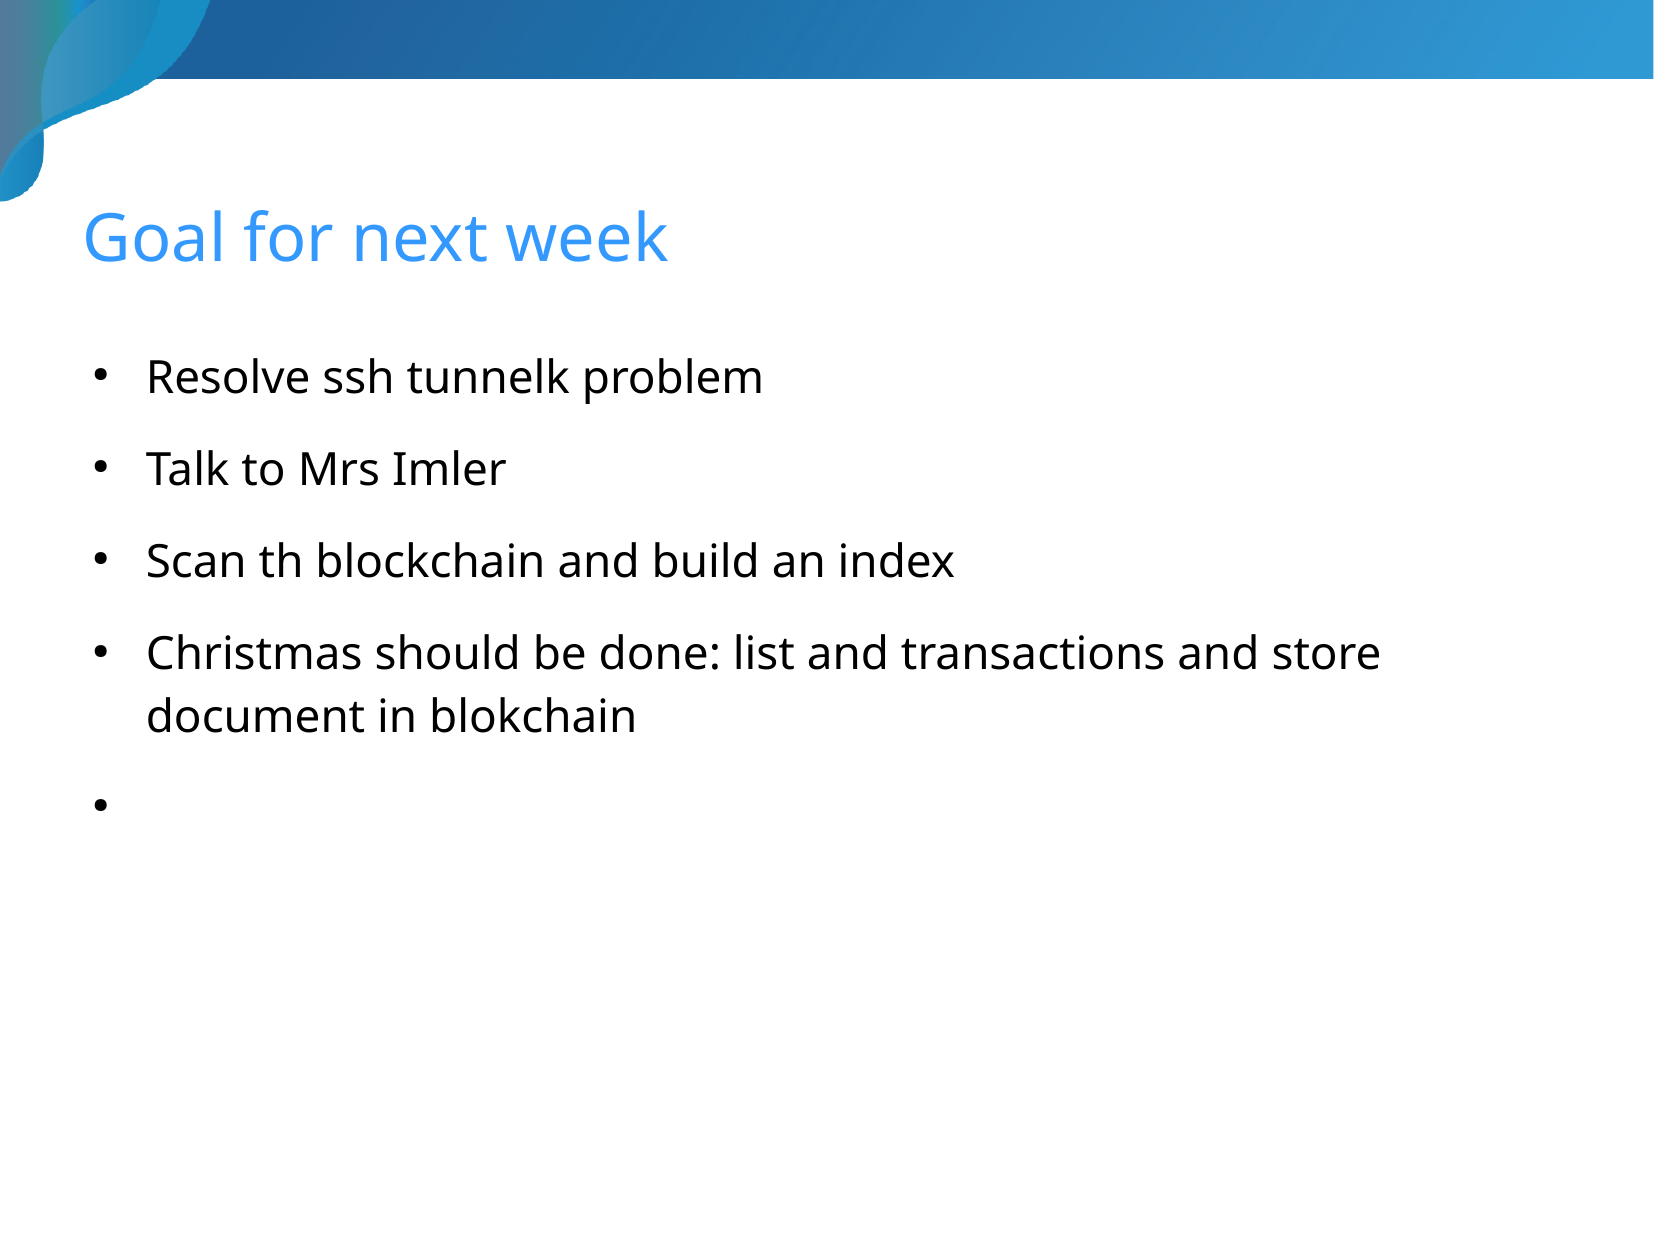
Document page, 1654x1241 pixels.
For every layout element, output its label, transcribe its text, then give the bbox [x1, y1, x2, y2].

list Resolve ssh tunnelk problem Talk to Mrs Imler Scan th blockchain and build an index Christmas should be done: list and transactions and store document in blokchain [75, 344, 1564, 1241]
title Goal for next week [82, 139, 1571, 332]
picture [0, 0, 1654, 1241]
